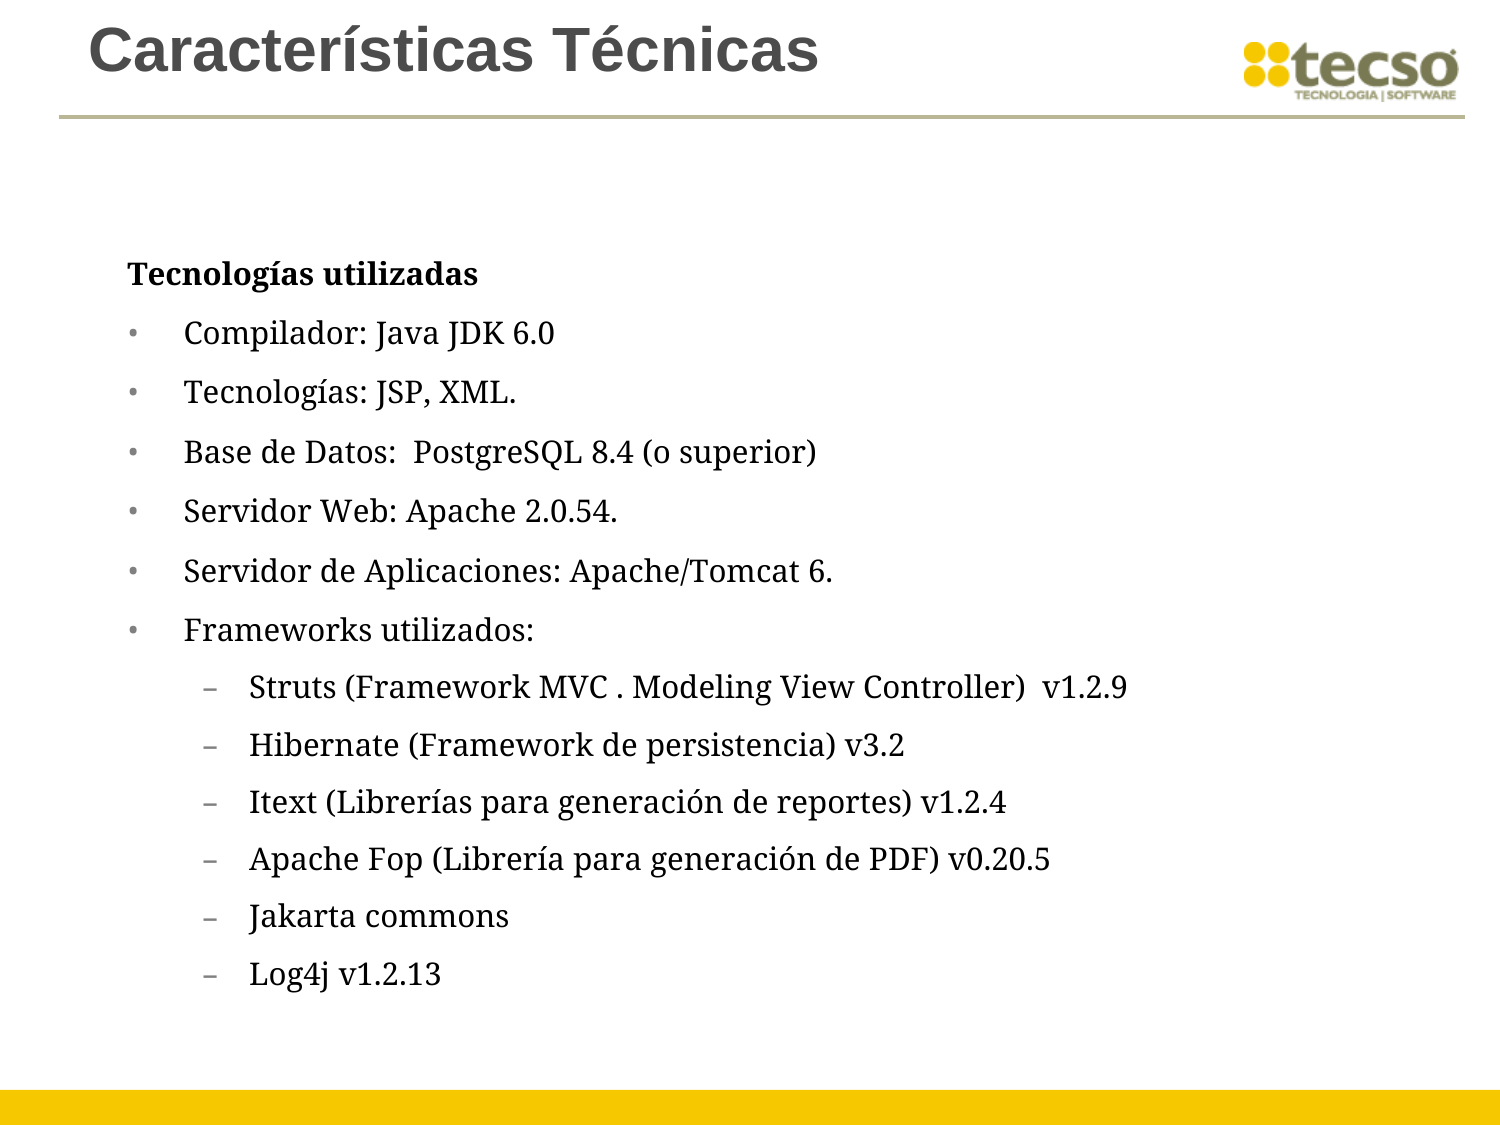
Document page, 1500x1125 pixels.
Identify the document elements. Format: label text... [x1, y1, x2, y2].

list Tecnologías utilizadas Compilador: Java JDK 6.0 Tecnologías: JSP, XML. Base de Datos: PostgreSQL 8.4 (o superior) Servidor Web: Apache 2.0.54. Servidor de Aplicaciones: Apache/Tomcat 6. Frameworks utilizados: Struts (Framework MVC . Modeling View Controller) v1.2.9 Hibernate (Framework de persistencia) v3.2 Itext (Librerías para generación de reportes) v1.2.4 Apache Fop (Librería para generación de PDF) v0.20.5 Jakarta commons Log4j v1.2.13 [112, 184, 1426, 1013]
title Características Técnicas [73, 6, 1238, 211]
picture [1244, 42, 1459, 102]
